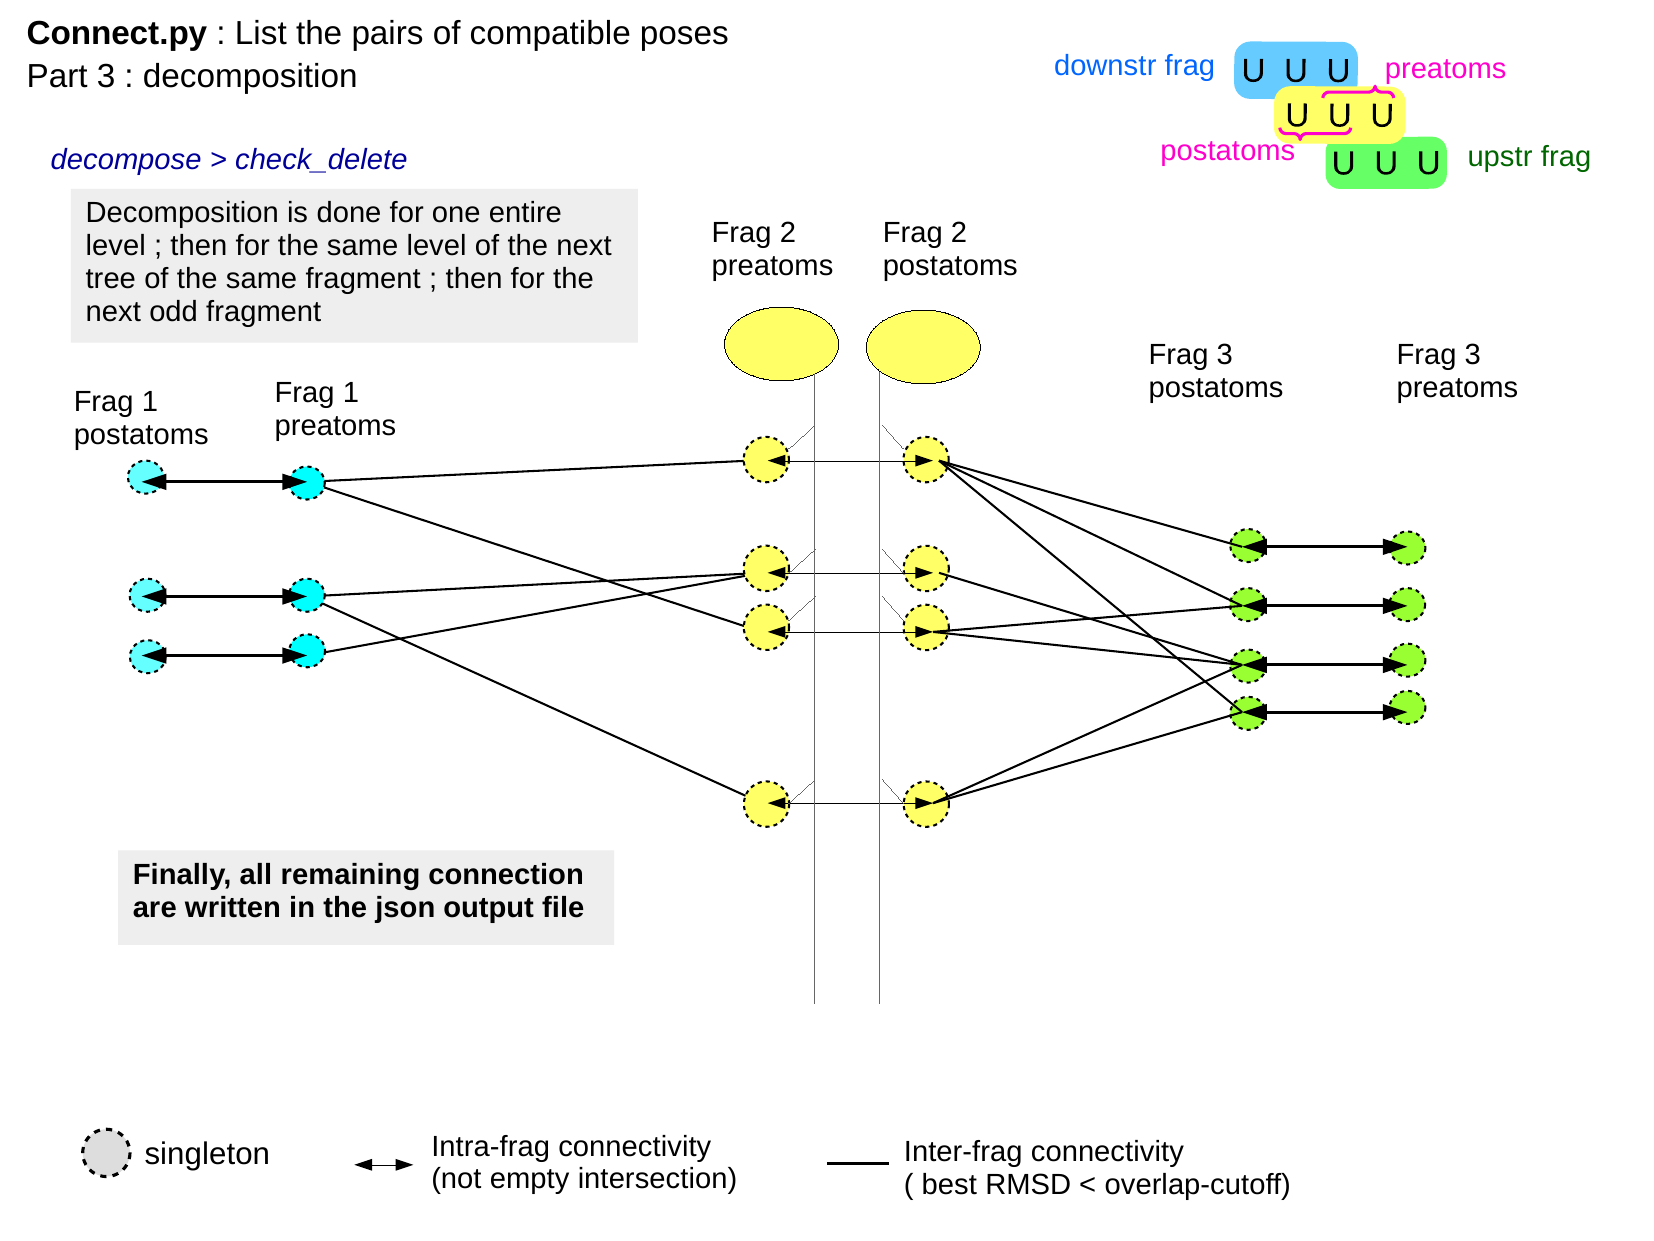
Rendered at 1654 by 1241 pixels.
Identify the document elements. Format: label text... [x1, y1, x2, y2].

text_box [903, 604, 949, 632]
text_box downstr frag [1039, 41, 1252, 122]
text_box [1231, 649, 1263, 664]
text_box Intra-frag connectivity (not empty intersection) [416, 1122, 753, 1203]
text_box Frag 2 preatoms [696, 208, 849, 290]
text_box Frag 1 postatoms [59, 377, 225, 459]
text_box [903, 800, 949, 827]
text_box [289, 466, 325, 500]
text_box Decomposition is done for one entire level ; then for the same level of the next tree of the same fragment ; then for the next odd fragment [70, 188, 638, 343]
text_box [1230, 706, 1238, 714]
text_box [904, 633, 948, 651]
text_box [1231, 588, 1265, 605]
text_box [289, 634, 326, 668]
text_box [1390, 588, 1426, 622]
text_box [724, 307, 839, 381]
text_box Frag 1 preatoms [259, 368, 414, 449]
text_box [1389, 643, 1426, 677]
text_box singleton [129, 1129, 319, 1179]
text_box decompose > check_delete [35, 135, 603, 184]
text_box [743, 436, 789, 483]
text_box [129, 578, 164, 612]
text_box Frag 3 postatoms [1133, 330, 1300, 412]
text_box Frag 2 postatoms [868, 208, 1033, 290]
text_box [82, 1129, 130, 1177]
text_box [1390, 531, 1426, 565]
text_box [129, 640, 164, 674]
text_box Connect.py : List the pairs of compatible poses Part 3 : decomposition [11, 7, 886, 107]
text_box [1230, 545, 1263, 563]
text_box [903, 545, 949, 592]
text_box [743, 604, 790, 650]
text_box [1230, 607, 1263, 622]
text_box [290, 578, 325, 612]
text_box Finally, all remaining connection are written in the json output file [118, 850, 615, 945]
text_box preatoms [1370, 44, 1522, 93]
text_box U U U [1325, 136, 1447, 189]
text_box Frag 3 preatoms [1381, 330, 1536, 412]
text_box [743, 545, 789, 592]
text_box [903, 781, 948, 803]
text_box [1230, 529, 1265, 546]
text_box [127, 460, 164, 494]
text_box Inter-frag connectivity ( best RMSD < overlap-cutoff) [889, 1128, 1307, 1209]
text_box upstr frag [1452, 132, 1630, 184]
text_box [1234, 696, 1263, 711]
text_box [1231, 666, 1265, 683]
text_box [1230, 713, 1265, 730]
text_box U U U [1252, 41, 1358, 100]
text_box [866, 310, 981, 384]
text_box postatoms [1145, 126, 1323, 178]
text_box [903, 436, 949, 483]
text_box U U U [1273, 86, 1406, 144]
text_box [743, 781, 790, 827]
text_box [1389, 690, 1426, 724]
